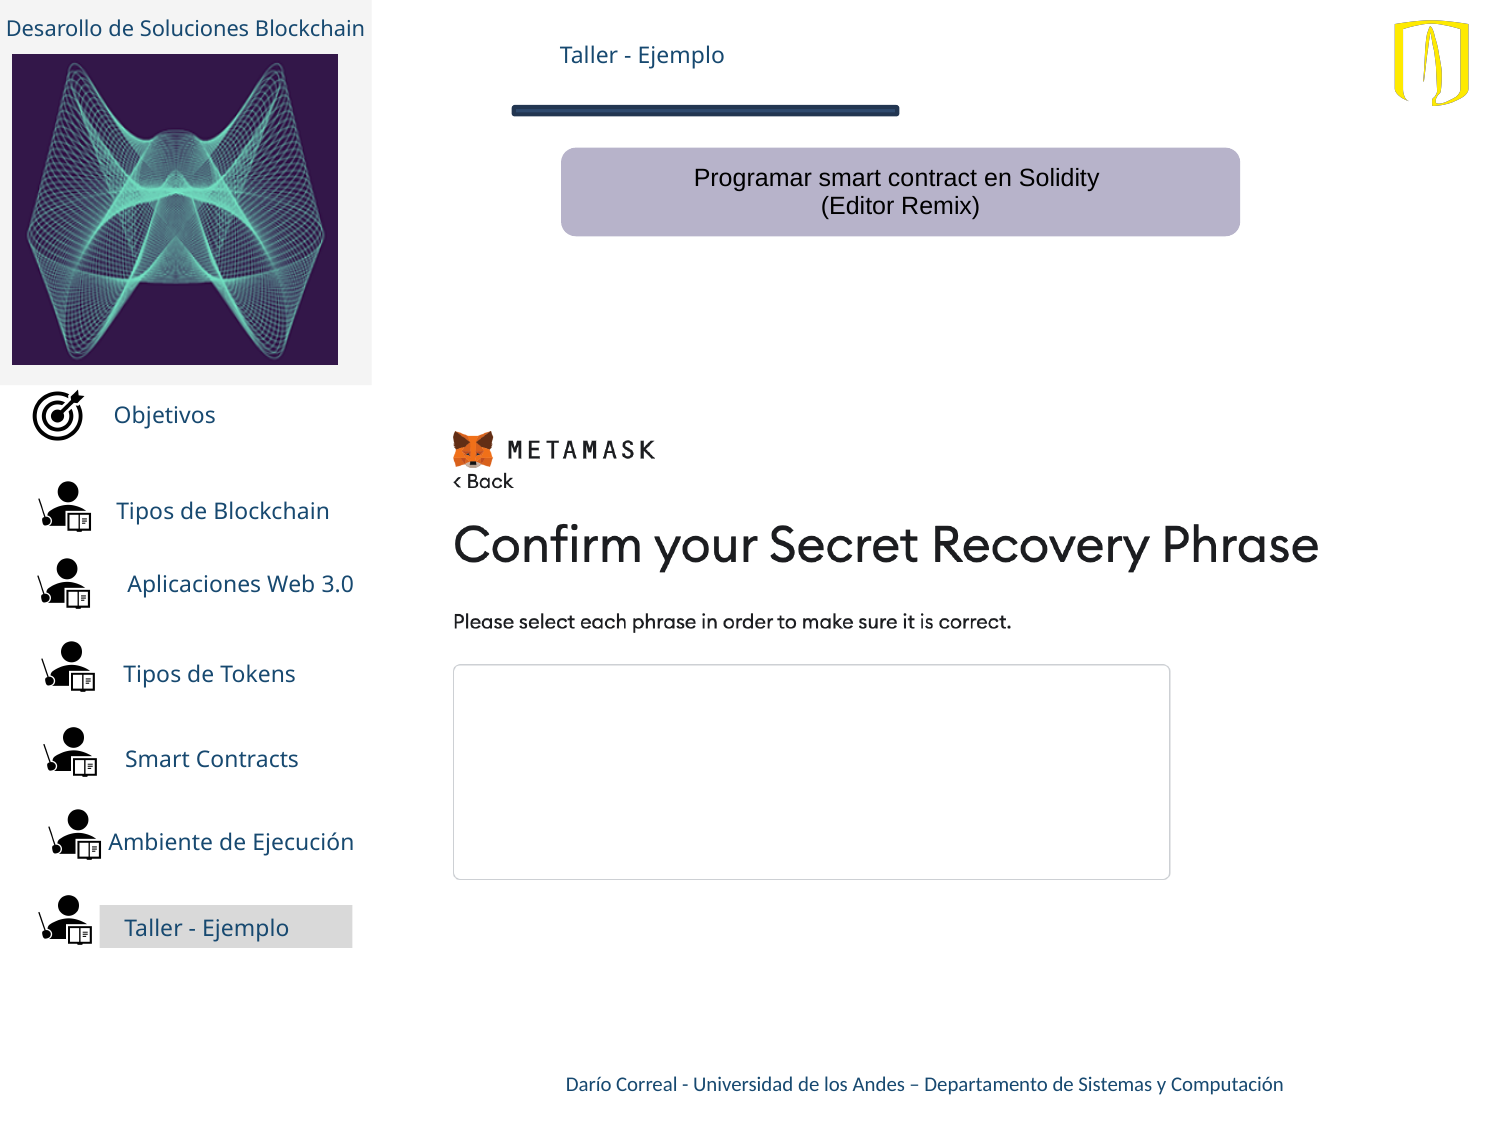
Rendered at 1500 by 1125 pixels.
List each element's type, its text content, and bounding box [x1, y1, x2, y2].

text_box Ambiente de Ejecución [63, 820, 370, 863]
picture [412, 413, 1409, 916]
text_box Taller - Ejemplo [109, 905, 305, 949]
text_box Tipos de Blockchain [101, 489, 346, 532]
picture [37, 472, 99, 535]
picture [42, 718, 105, 780]
picture [1387, 19, 1476, 107]
text_box Darío Correal - Universidad de los Andes – Departamento de Sistemas y Computación [551, 1062, 1300, 1103]
text_box Objetivos [98, 393, 231, 437]
text_box Taller - Ejemplo [544, 32, 740, 76]
text_box [305, 905, 353, 948]
picture [37, 886, 100, 948]
text_box Smart Contracts [110, 737, 314, 781]
text_box Tipos de Tokens [108, 652, 312, 695]
picture [12, 54, 338, 365]
text_box [100, 905, 109, 948]
picture [47, 800, 109, 863]
text_box Programar smart contract en Solidity (Editor Remix) [561, 147, 1241, 237]
picture [40, 632, 103, 695]
picture [27, 384, 90, 446]
text_box Aplicaciones Web 3.0 [112, 562, 370, 605]
text_box [513, 107, 898, 115]
picture [36, 549, 98, 612]
